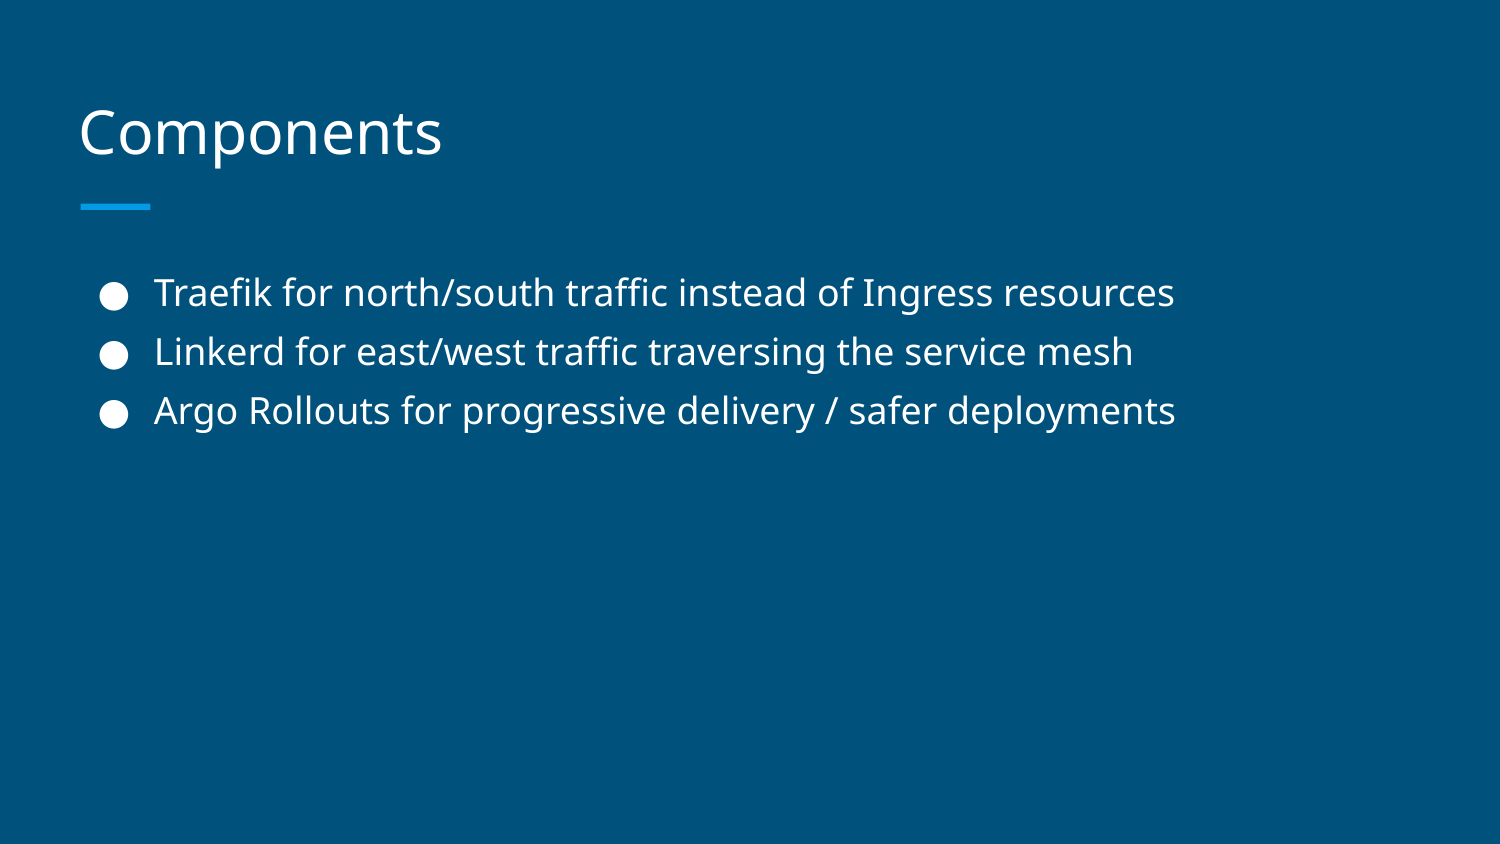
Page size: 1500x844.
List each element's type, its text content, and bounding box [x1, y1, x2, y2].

title Components [63, 75, 1437, 188]
list Traefik for north/south traffic instead of Ingress resources Linkerd for east/west traffic traversing the service mesh Argo Rollouts for progressive delivery / safer deployments [63, 244, 1437, 750]
